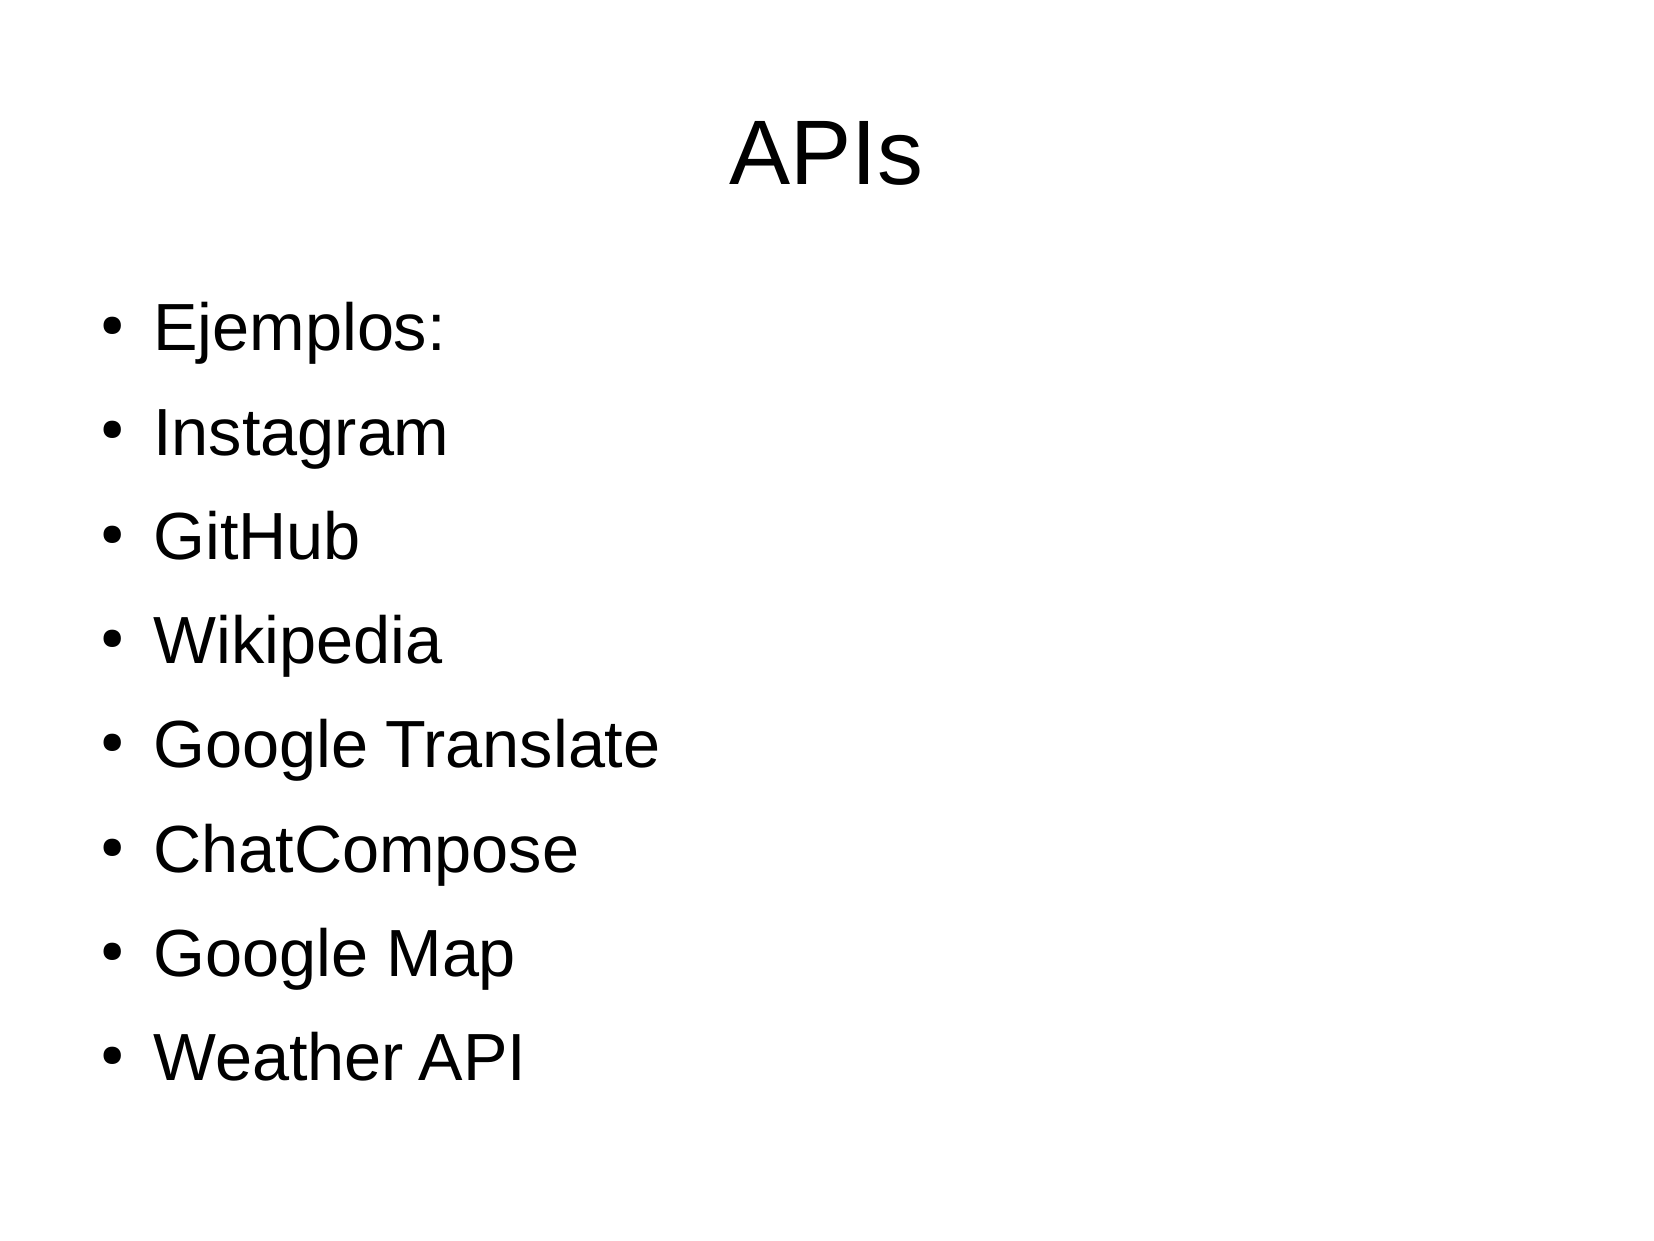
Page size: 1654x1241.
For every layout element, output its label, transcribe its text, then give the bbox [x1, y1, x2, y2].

title APIs [82, 49, 1571, 257]
list Ejemplos: Instagram GitHub Wikipedia Google Translate ChatCompose Google Map Weather API [82, 290, 1571, 1109]
